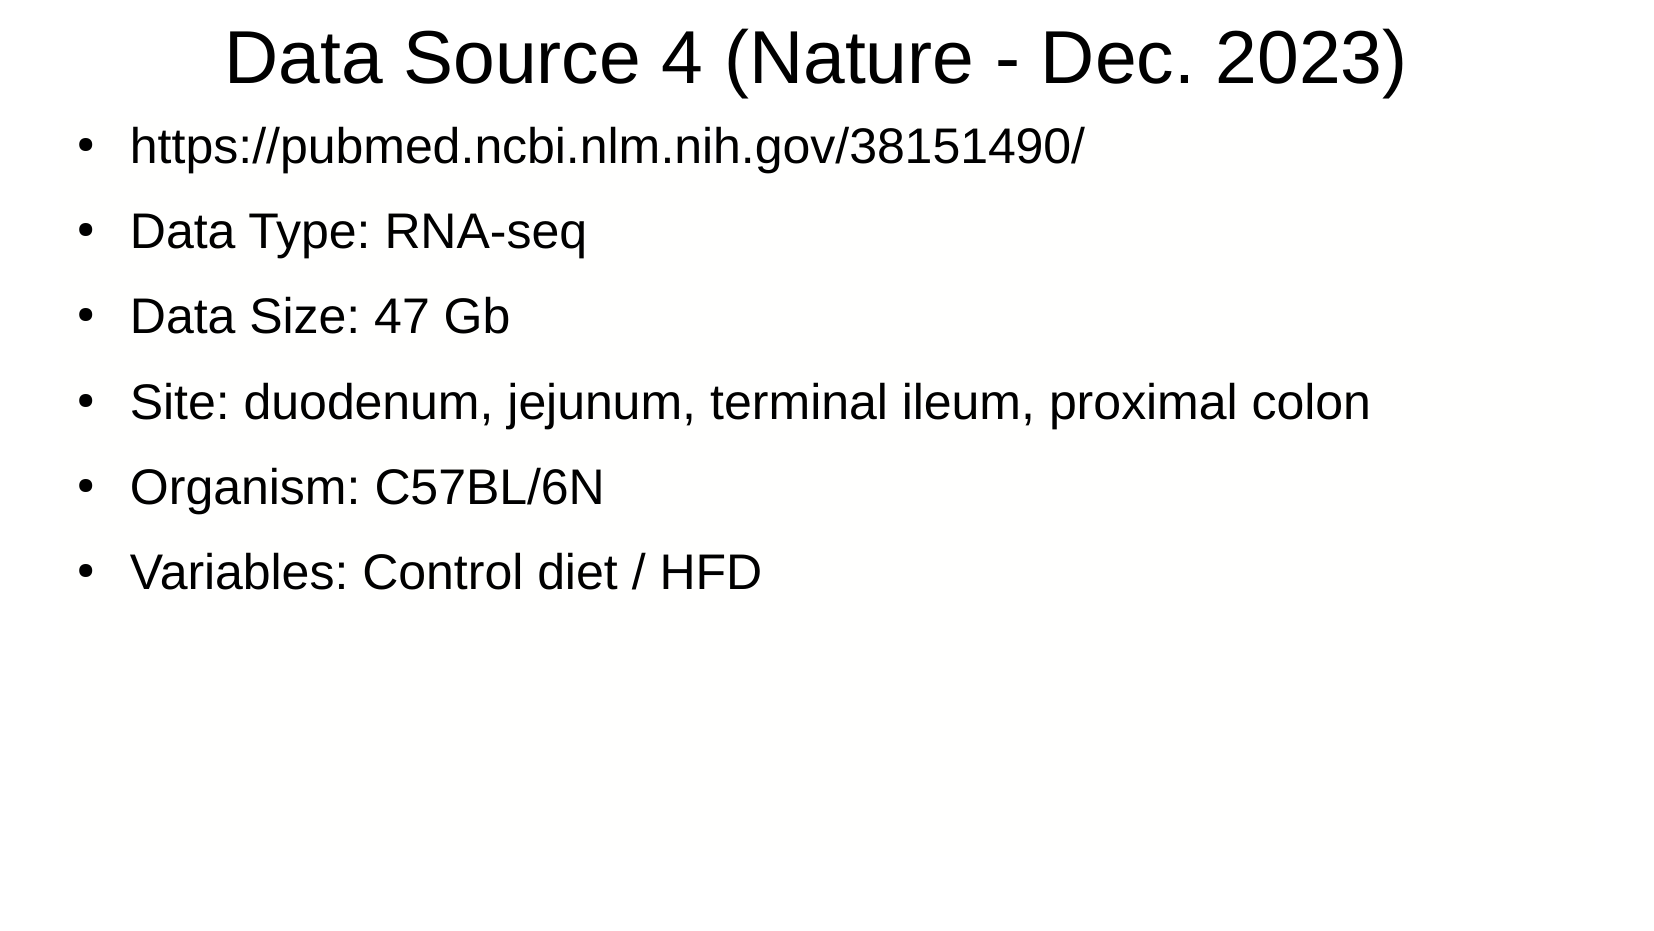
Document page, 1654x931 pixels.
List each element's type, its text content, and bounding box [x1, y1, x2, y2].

title Data Source 4 (Nature - Dec. 2023) [82, 15, 1571, 100]
list https://pubmed.ncbi.nlm.nih.gov/38151490/ Data Type: RNA-seq Data Size: 47 Gb Site: duodenum, jejunum, terminal ileum, proximal colon Organism: C57BL/6N Variables: Control diet / HFD [59, 118, 1595, 857]
